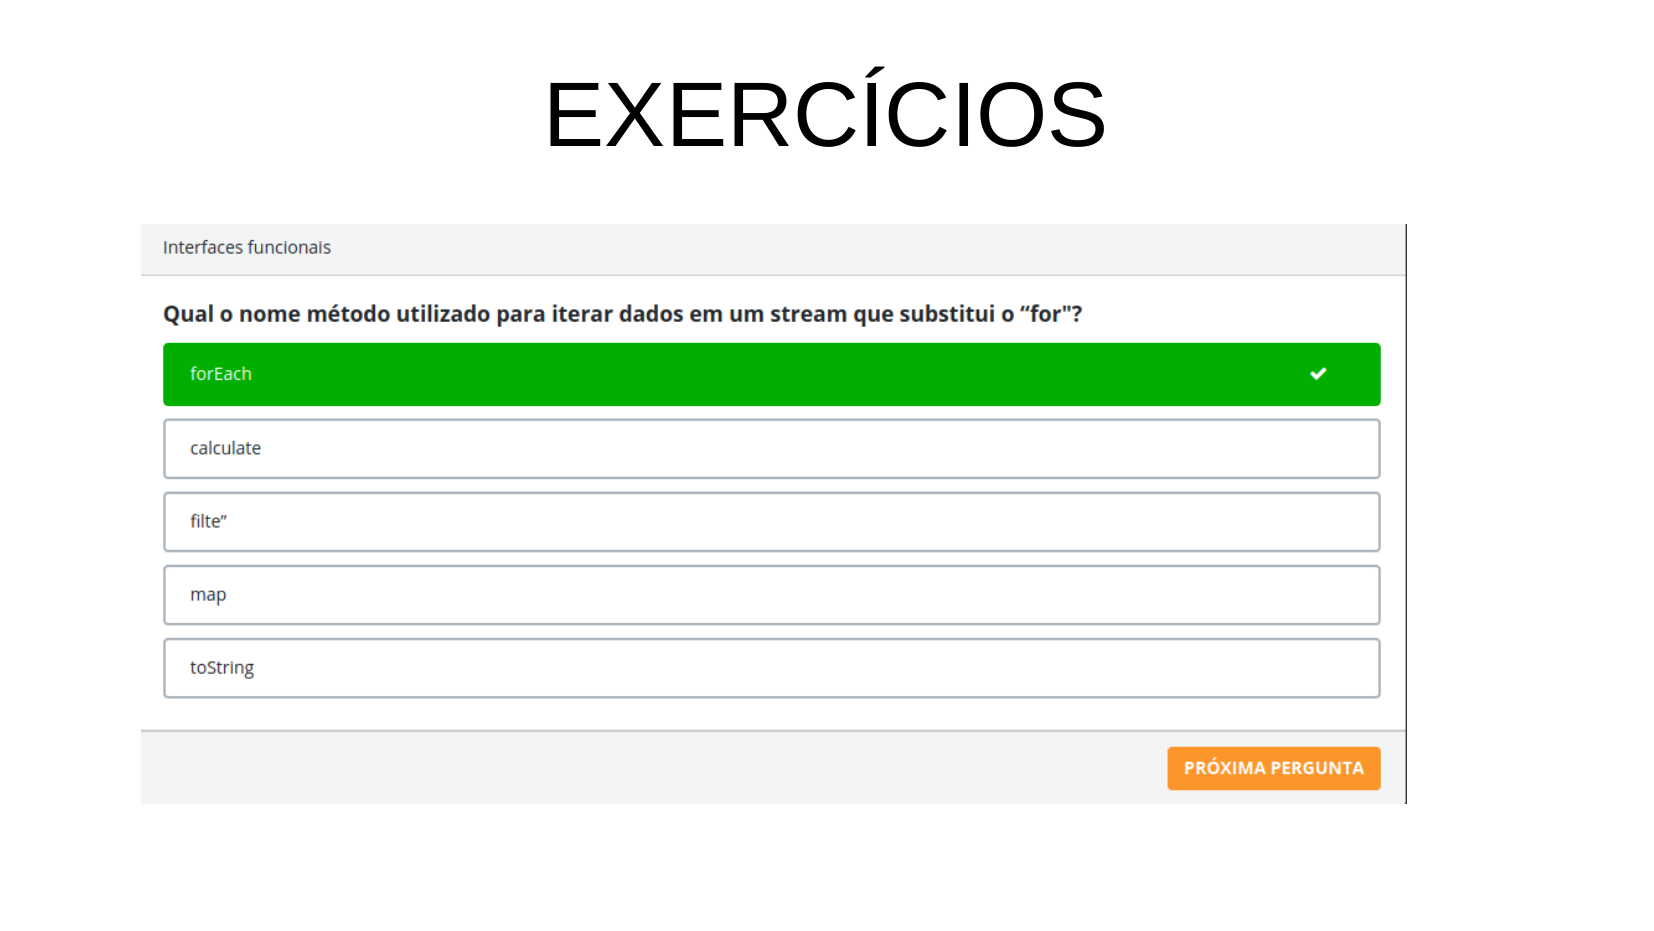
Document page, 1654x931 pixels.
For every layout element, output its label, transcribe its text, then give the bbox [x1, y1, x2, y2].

picture [141, 224, 1407, 805]
title EXERCÍCIOS [82, 37, 1571, 193]
